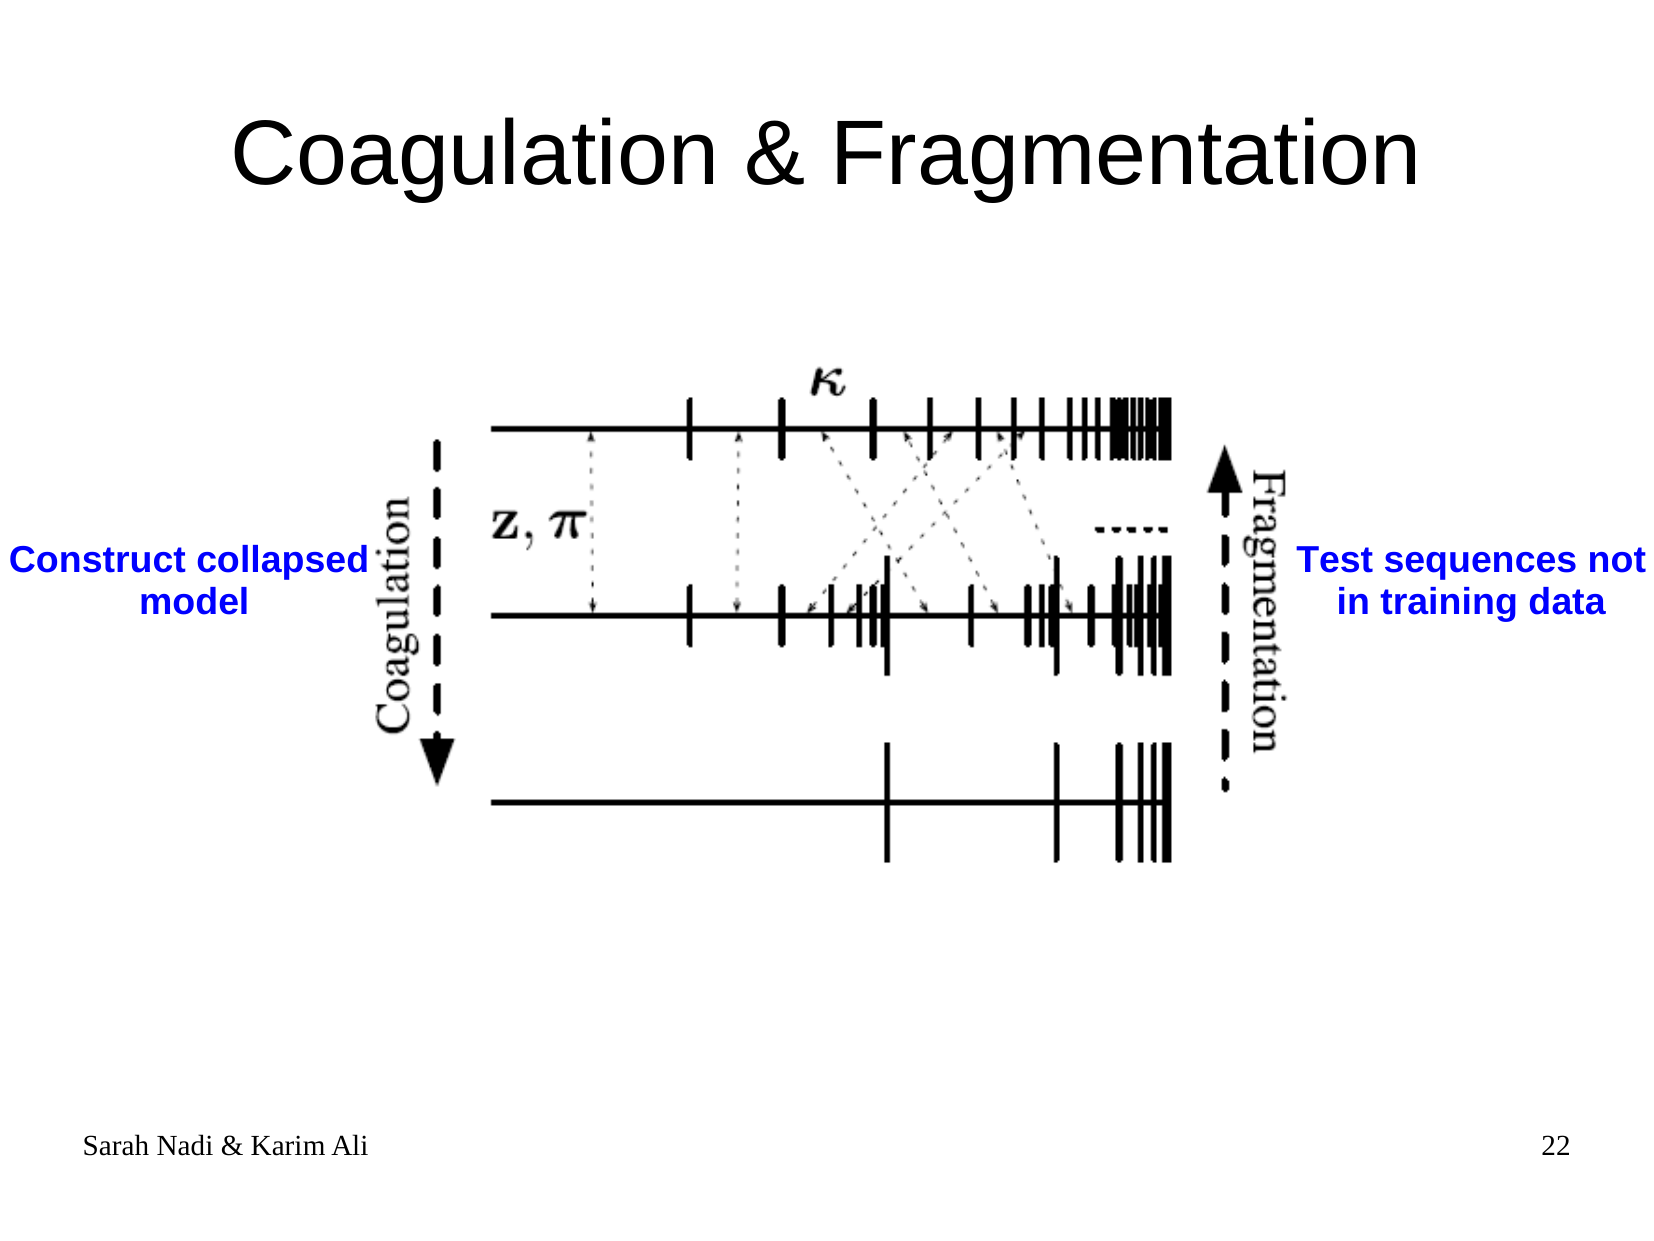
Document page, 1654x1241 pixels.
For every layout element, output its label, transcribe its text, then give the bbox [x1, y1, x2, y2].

title Coagulation & Fragmentation [82, 56, 1571, 250]
text_box Test sequences not in training data [1281, 531, 1654, 650]
picture [320, 356, 1334, 884]
text_box Construct collapsed model [0, 531, 395, 650]
